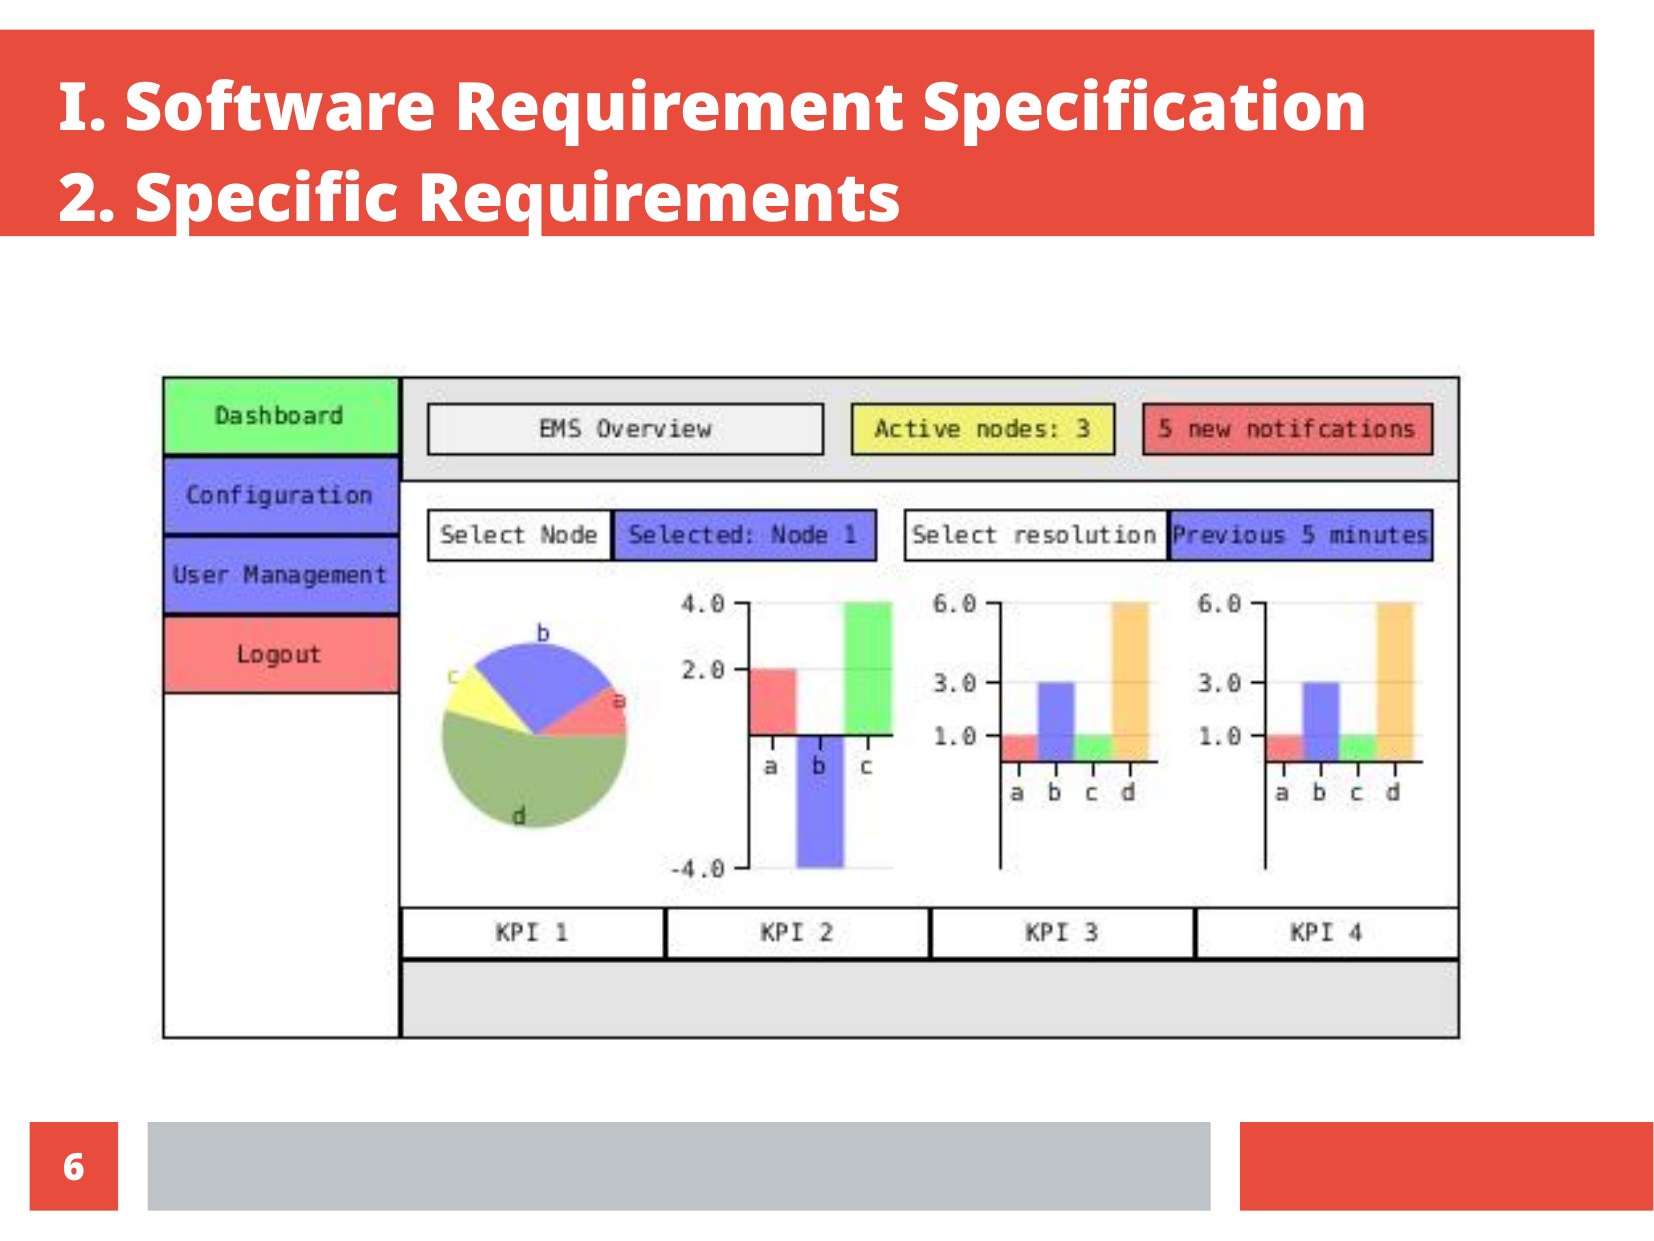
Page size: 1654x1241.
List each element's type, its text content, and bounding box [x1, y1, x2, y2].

picture [110, 324, 1514, 1093]
title I. Software Requirement Specification 2. Specific Requirements [59, 59, 1595, 207]
